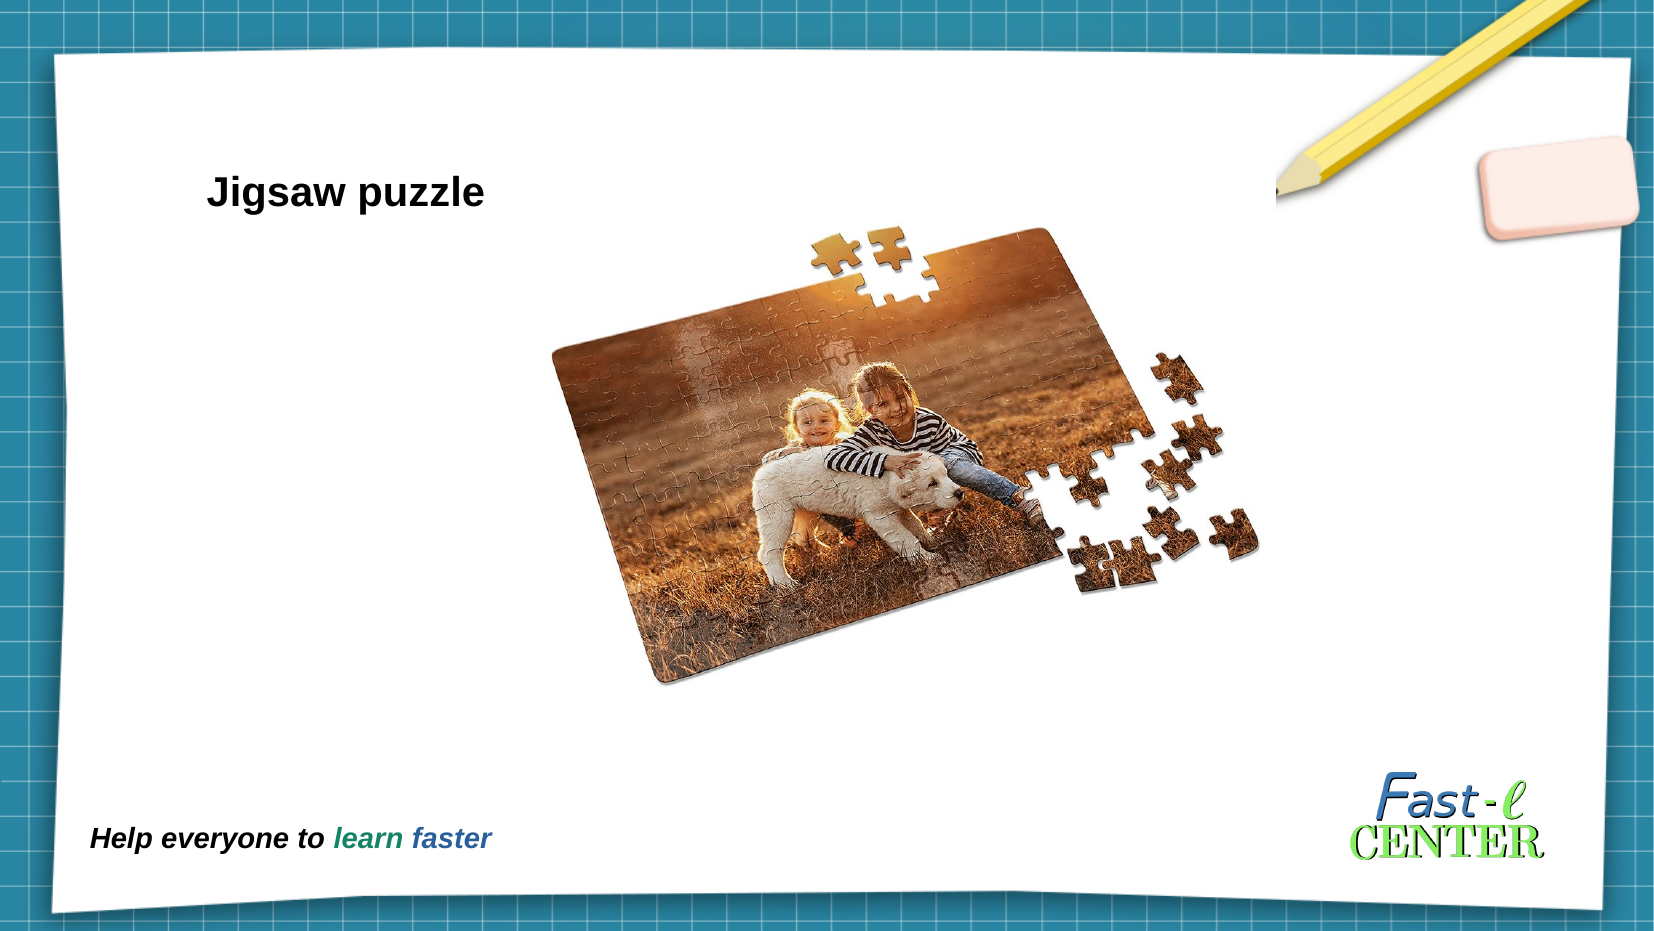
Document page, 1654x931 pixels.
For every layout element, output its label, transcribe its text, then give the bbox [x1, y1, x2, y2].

picture [0, 0, 1654, 931]
text_box Help everyone to learn faster [75, 814, 507, 863]
text_box Jigsaw puzzle [191, 160, 531, 226]
